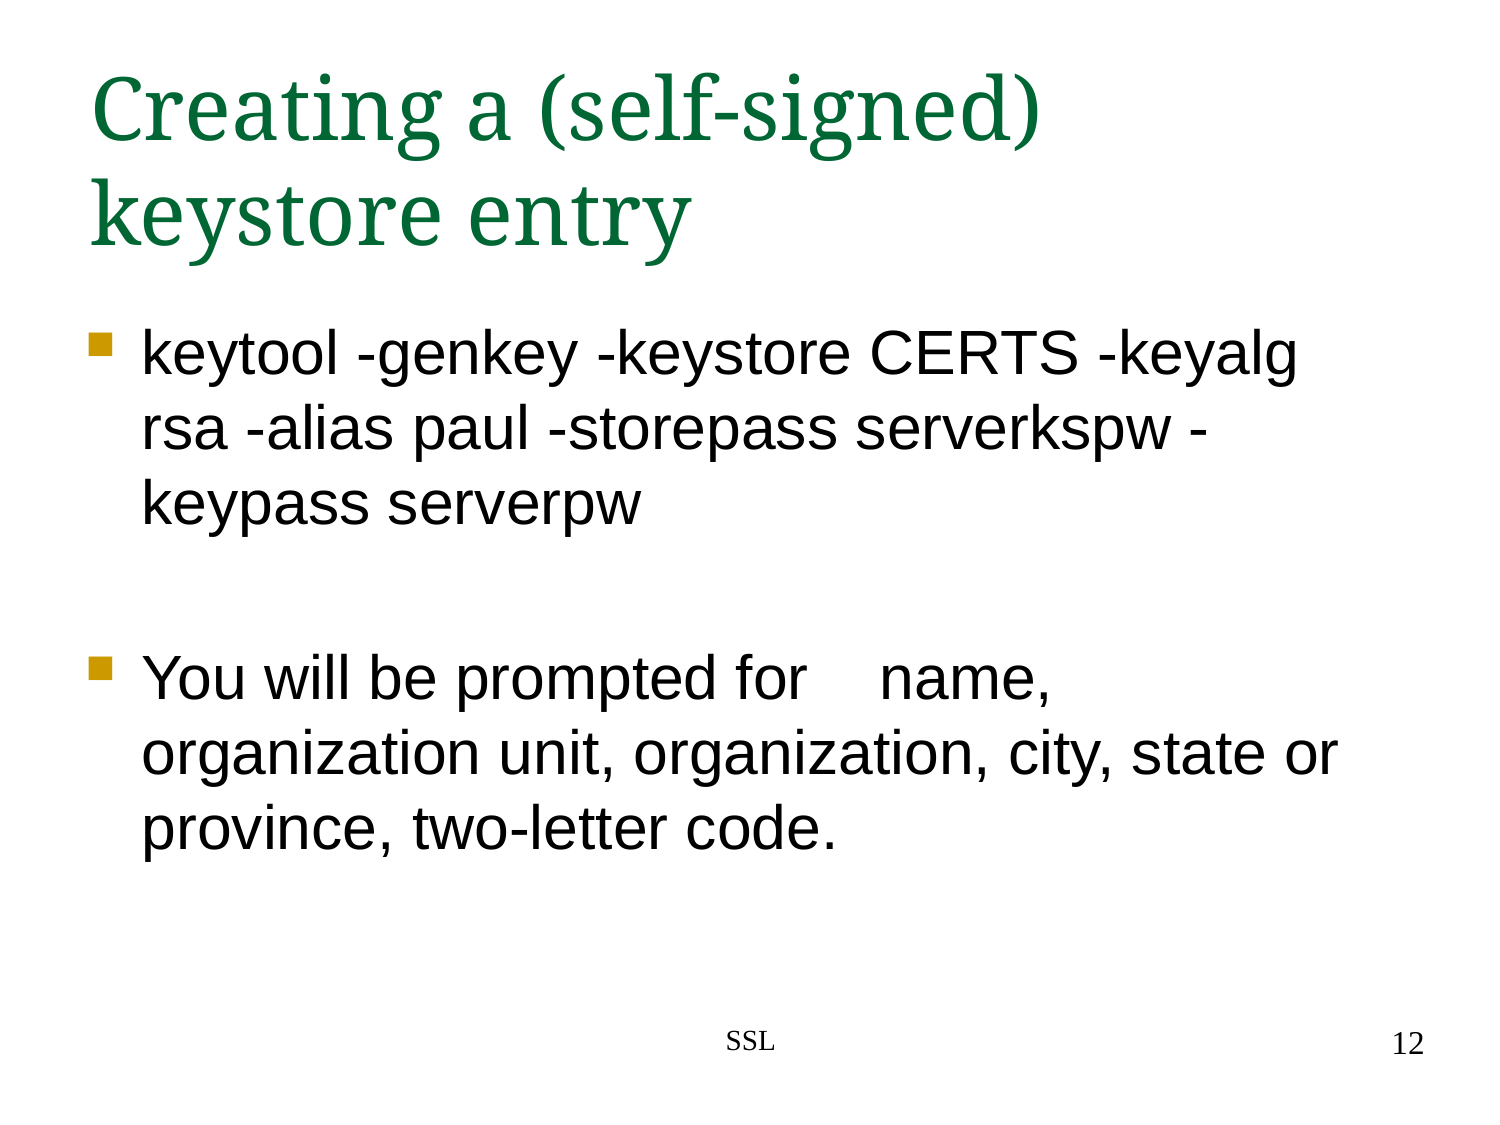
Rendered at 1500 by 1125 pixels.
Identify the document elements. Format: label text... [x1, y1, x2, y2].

list keytool -genkey -keystore CERTS -keyalg rsa -alias paul -storepass serverkspw -keypass serverpw You will be prompted for name, organization unit, organization, city, state or province, two-letter code. [70, 304, 1388, 1000]
title Creating a (self-signed) keystore entry [75, 45, 1425, 233]
